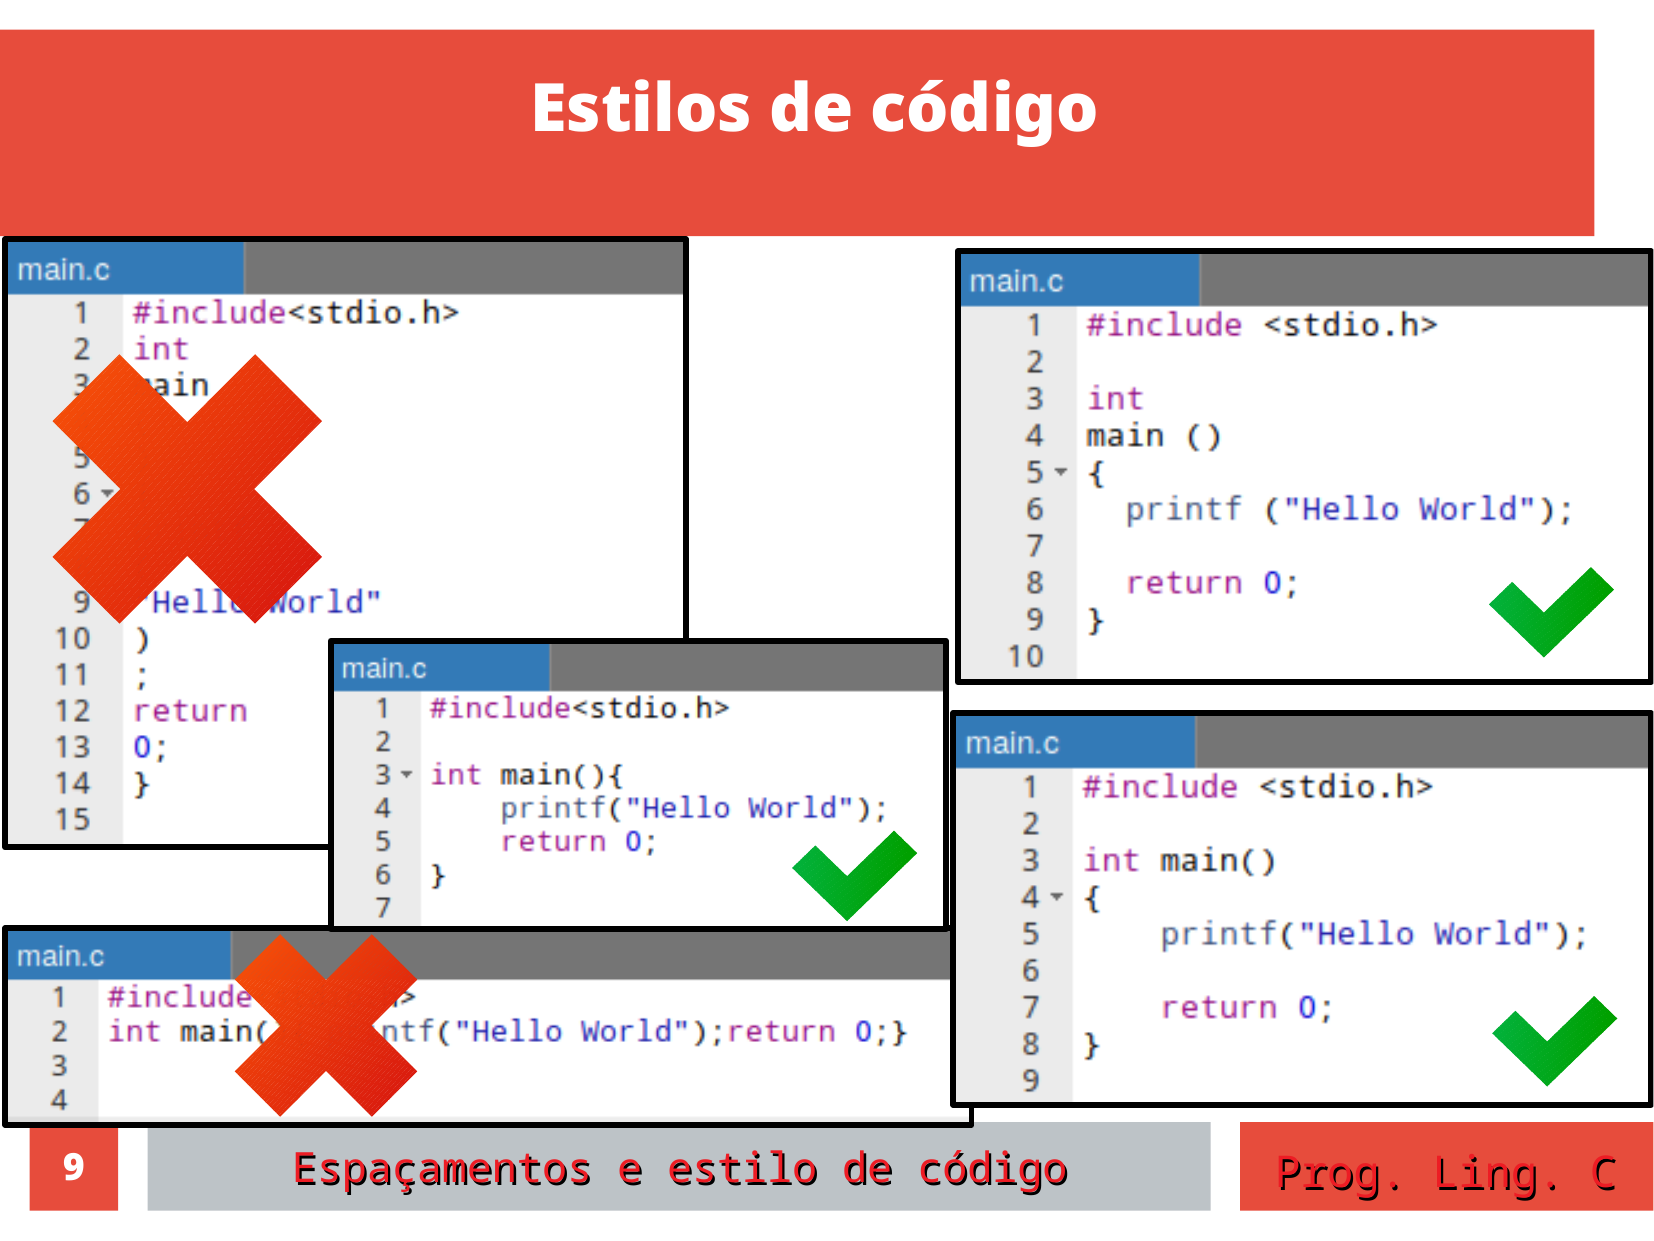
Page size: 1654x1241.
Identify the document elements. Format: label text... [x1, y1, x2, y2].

picture [960, 253, 1648, 680]
title Estilos de código [283, 60, 1347, 237]
picture [956, 715, 1648, 1102]
picture [8, 242, 683, 845]
text_box Espaçamentos e estilo de código [197, 1133, 1162, 1199]
text_box Prog. Ling. C [1233, 1133, 1654, 1202]
picture [8, 643, 969, 1125]
